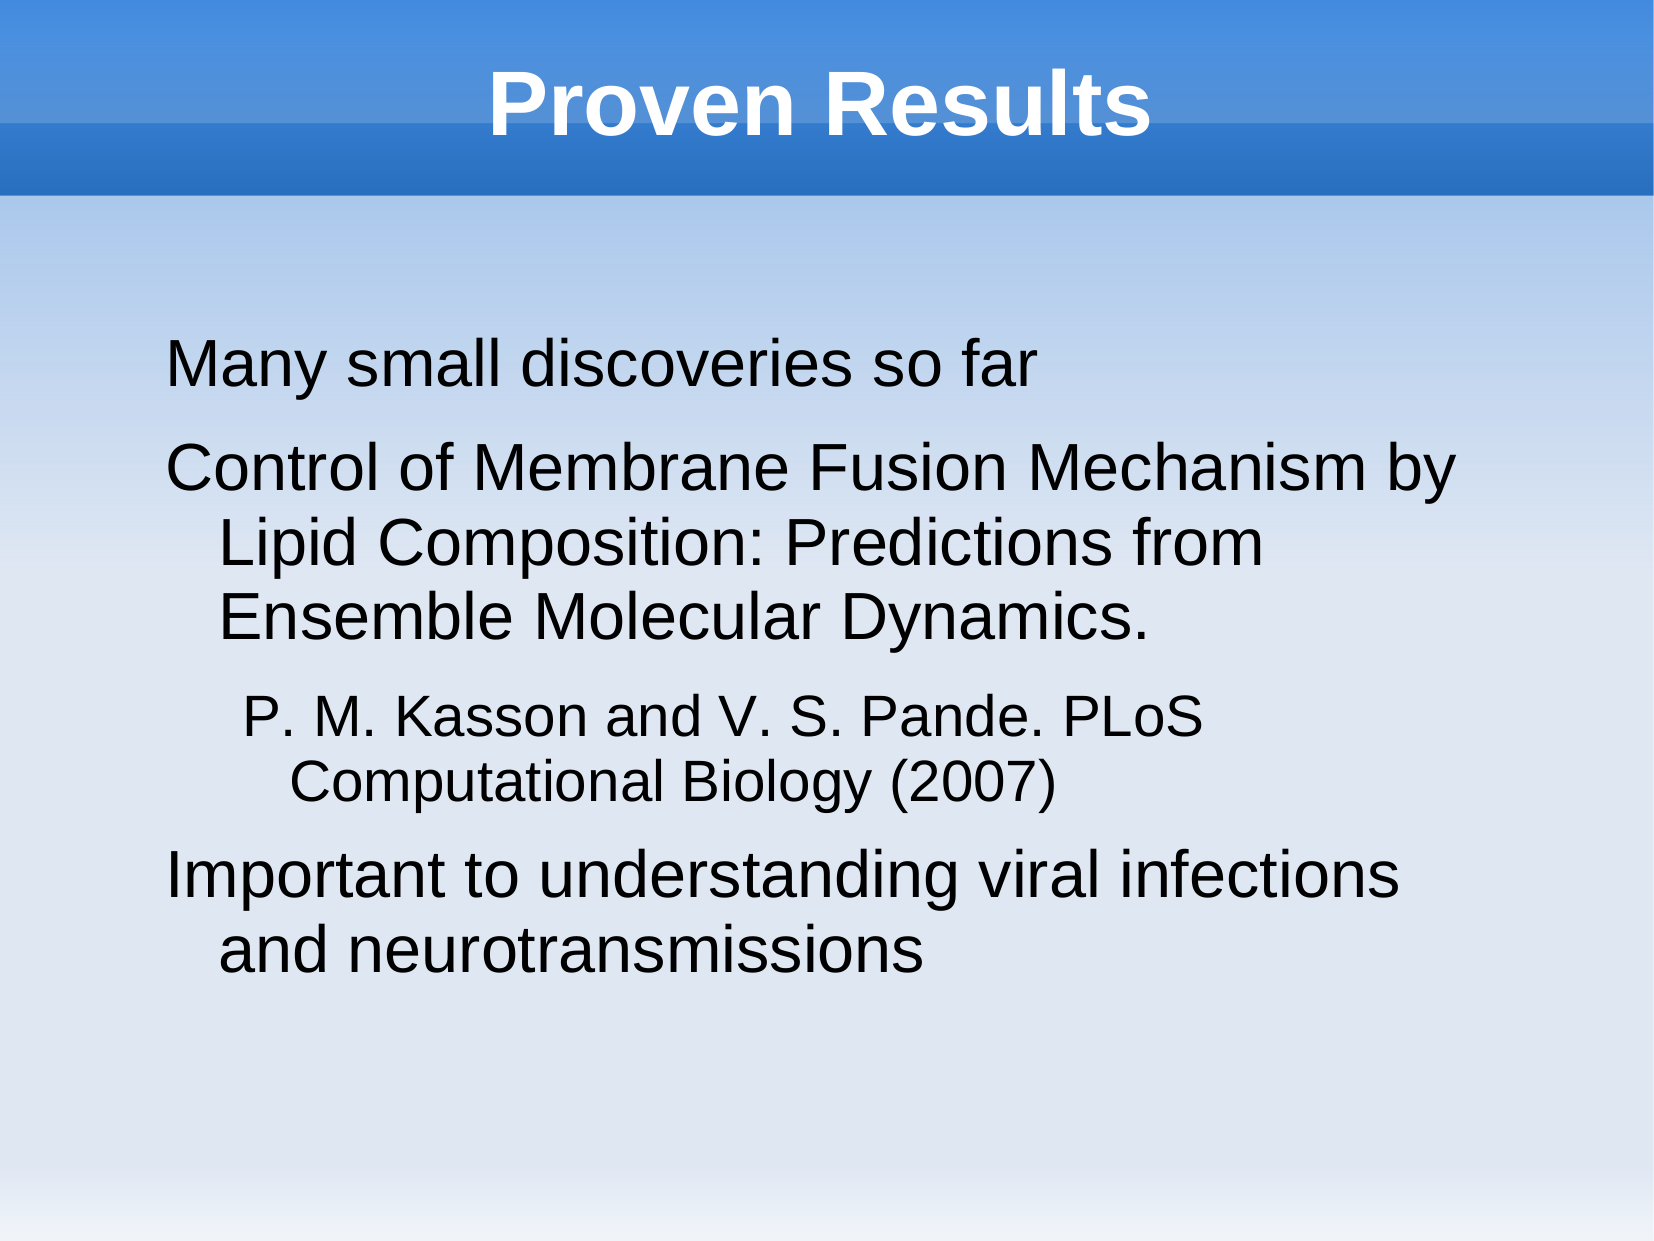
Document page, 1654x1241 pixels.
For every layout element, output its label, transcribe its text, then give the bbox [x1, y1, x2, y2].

picture [0, 0, 1654, 1241]
title Proven Results [76, 0, 1565, 208]
list Many small discoveries so far Control of Membrane Fusion Mechanism by Lipid Composition: Predictions from Ensemble Molecular Dynamics. P. M. Kasson and V. S. Pande. PLoS Computational Biology (2007) Important to understanding viral infections and neurotransmissions [147, 325, 1506, 1052]
